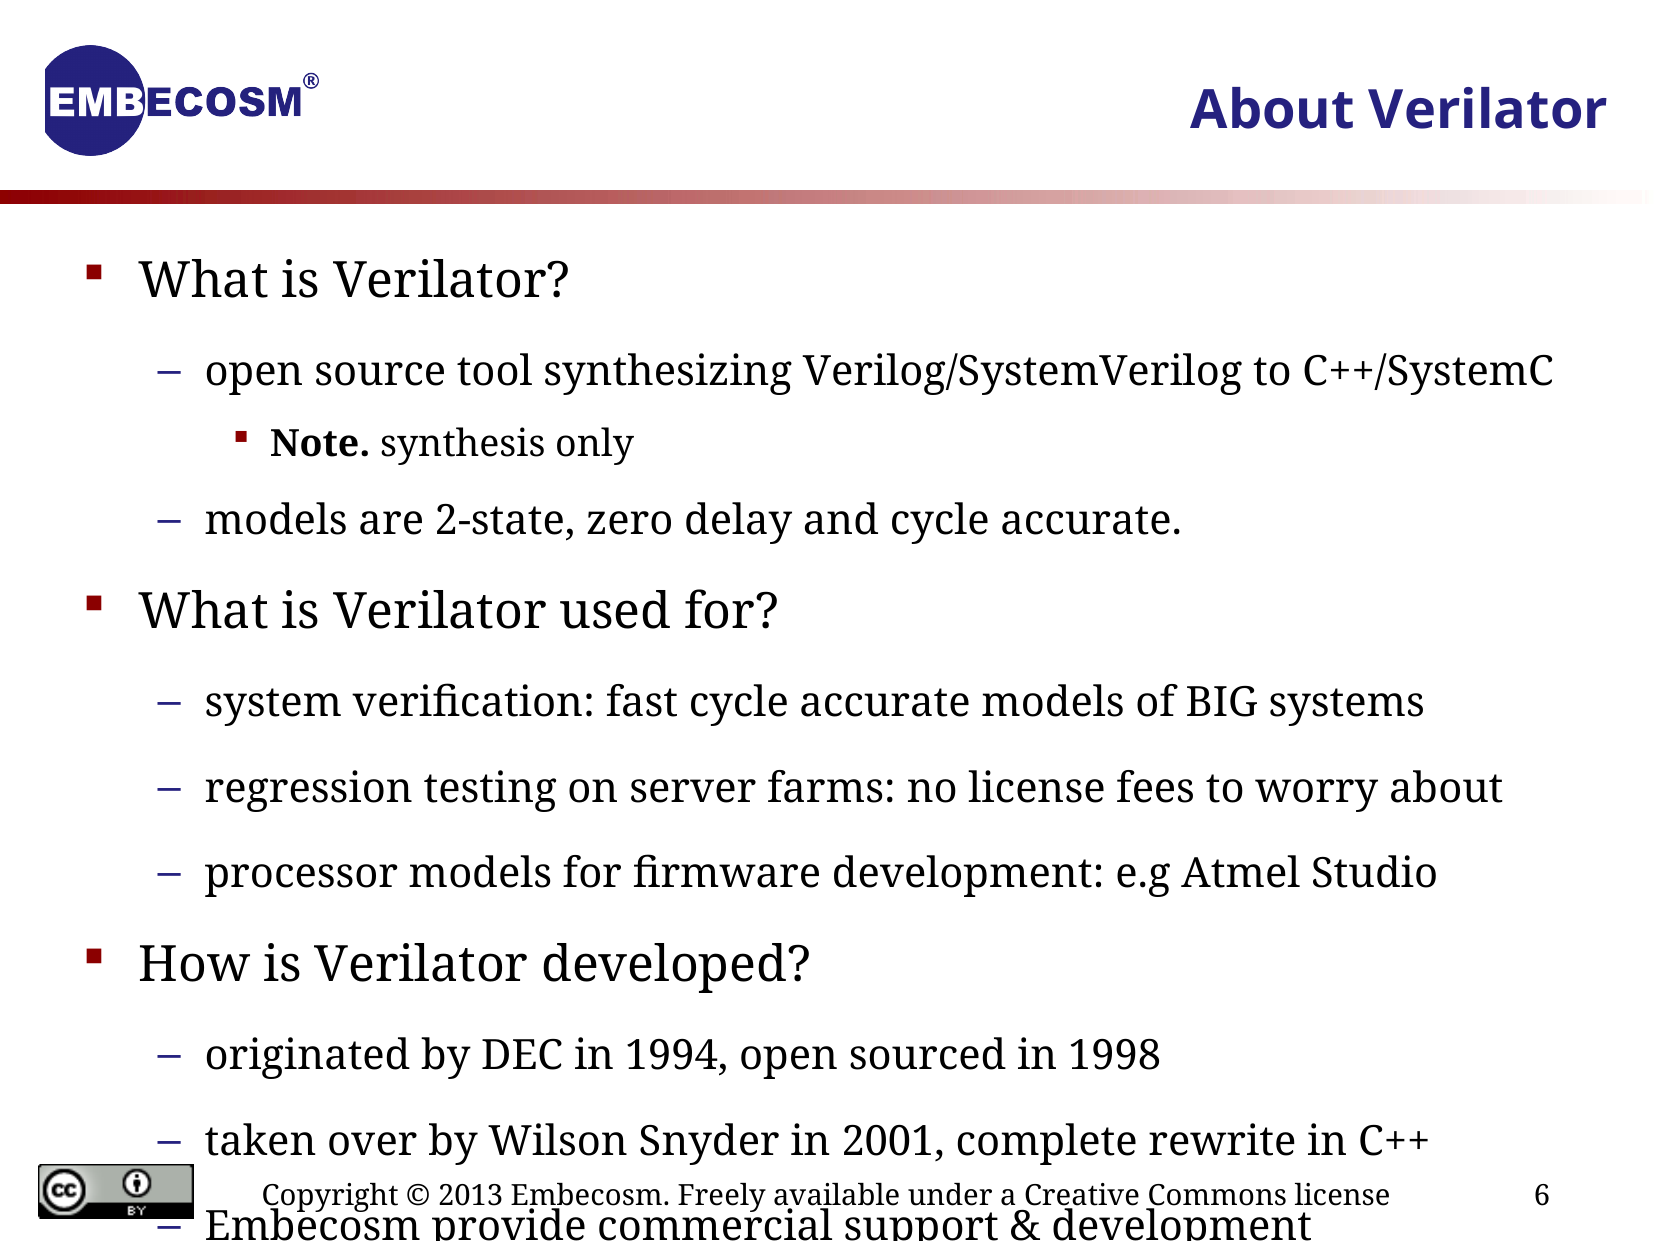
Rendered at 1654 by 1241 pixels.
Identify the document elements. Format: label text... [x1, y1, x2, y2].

picture [38, 1164, 194, 1219]
picture [0, 190, 1654, 204]
picture [45, 45, 319, 156]
list What is Verilator? open source tool synthesizing Verilog/SystemVerilog to C++/SystemC Note. synthesis only models are 2-state, zero delay and cycle accurate. What is Verilator used for? system verification: fast cycle accurate models of BIG systems regression testing on server farms: no license fees to worry about processor models for firmware development: e.g Atmel Studio How is Verilator developed? originated by DEC in 1994, open sourced in 1998 taken over by Wilson Snyder in 2001, complete rewrite in C++ Embecosm provide commercial support & development [82, 243, 1572, 1174]
title About Verilator [475, 25, 1609, 189]
